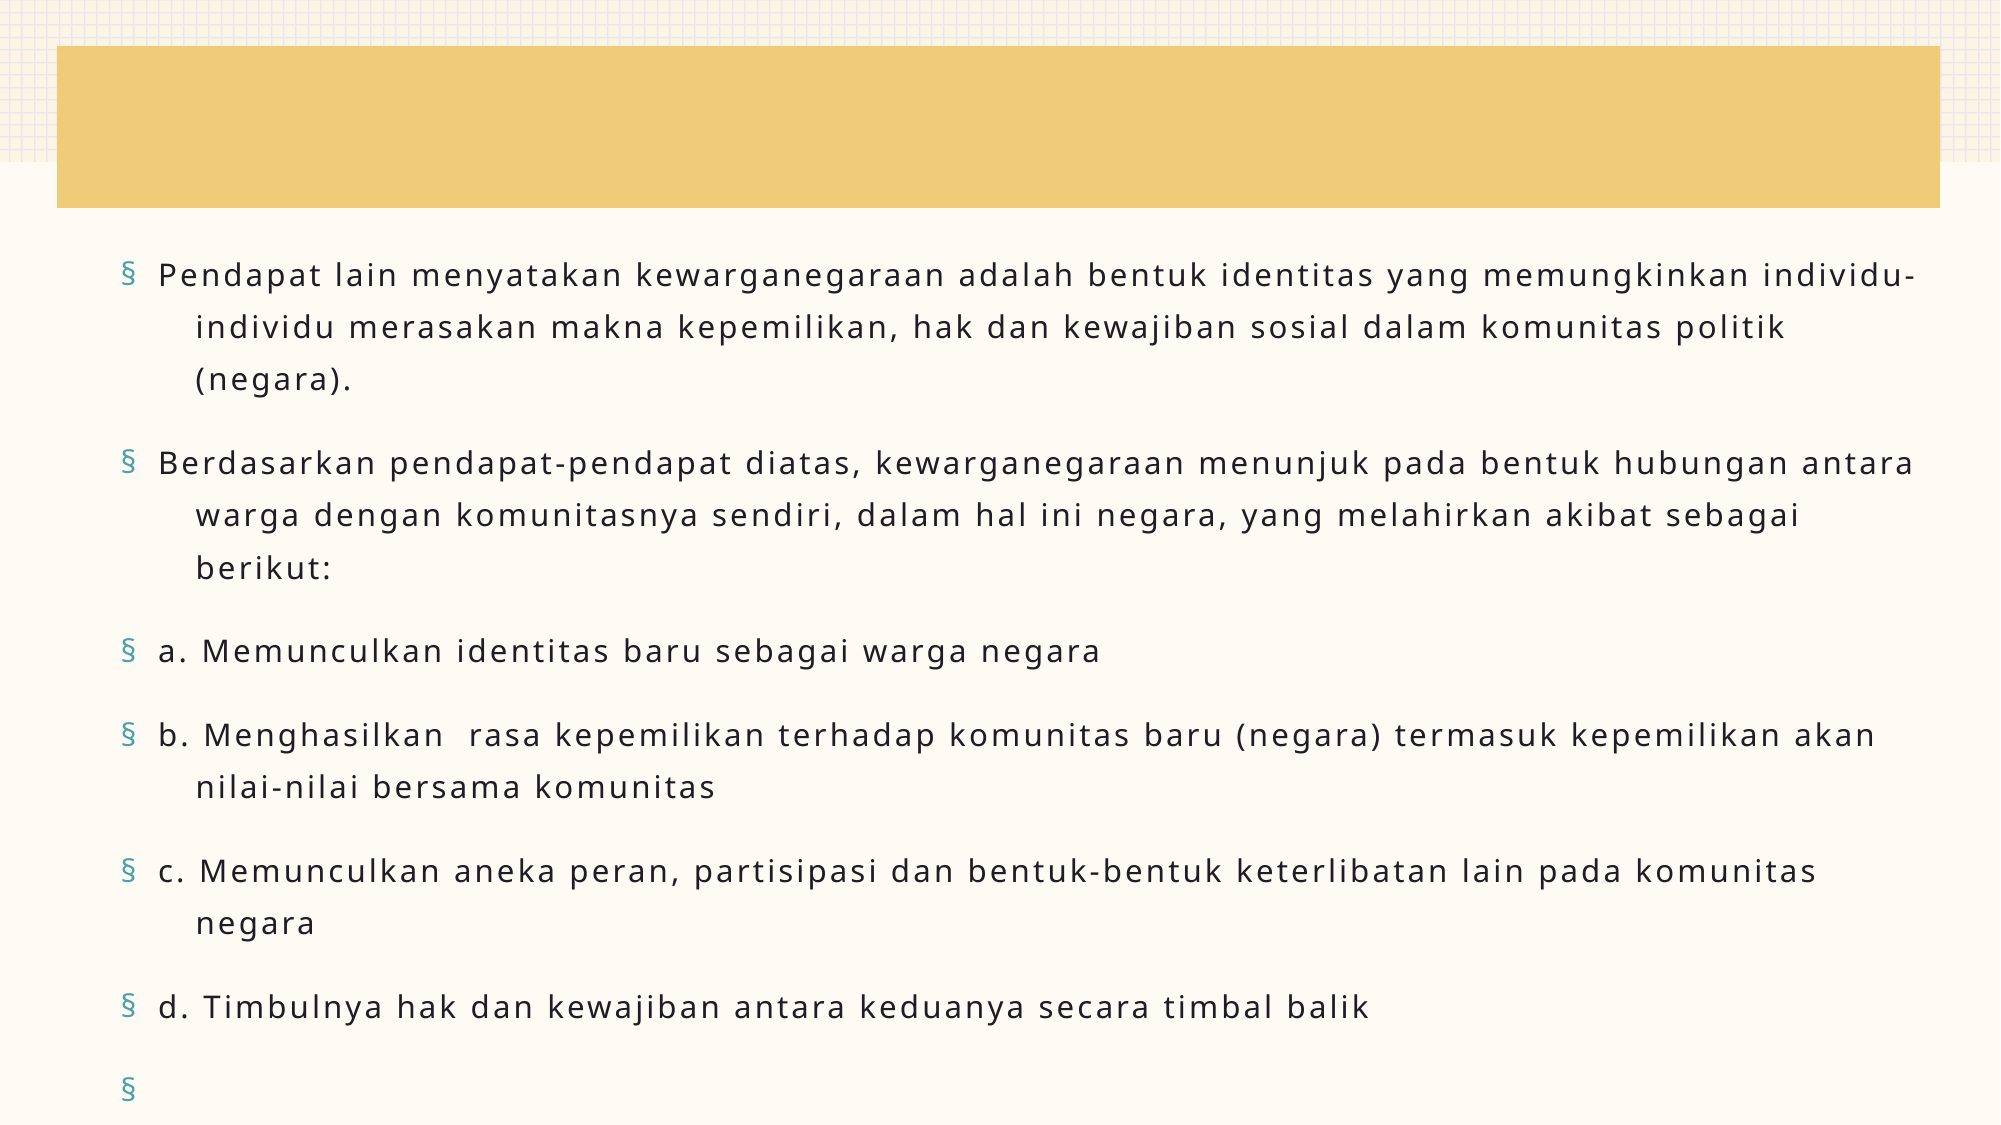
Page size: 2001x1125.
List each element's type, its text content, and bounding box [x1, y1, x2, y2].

list Pendapat lain menyatakan kewarganegaraan adalah bentuk identitas yang memungkinkan individu-individu merasakan makna kepemilikan, hak dan kewajiban sosial dalam komunitas politik (negara). Berdasarkan pendapat-pendapat diatas, kewarganegaraan menunjuk pada bentuk hubungan antara warga dengan komunitasnya sendiri, dalam hal ini negara, yang melahirkan akibat sebagai berikut: a. Memunculkan identitas baru sebagai warga negara b. Menghasilkan rasa kepemilikan terhadap komunitas baru (negara) termasuk kepemilikan akan nilai-nilai bersama komunitas c. Memunculkan aneka peran, partisipasi dan bentuk-bentuk keterlibatan lain pada komunitas negara d. Timbulnya hak dan kewajiban antara keduanya secara timbal balik [105, 232, 1938, 1058]
